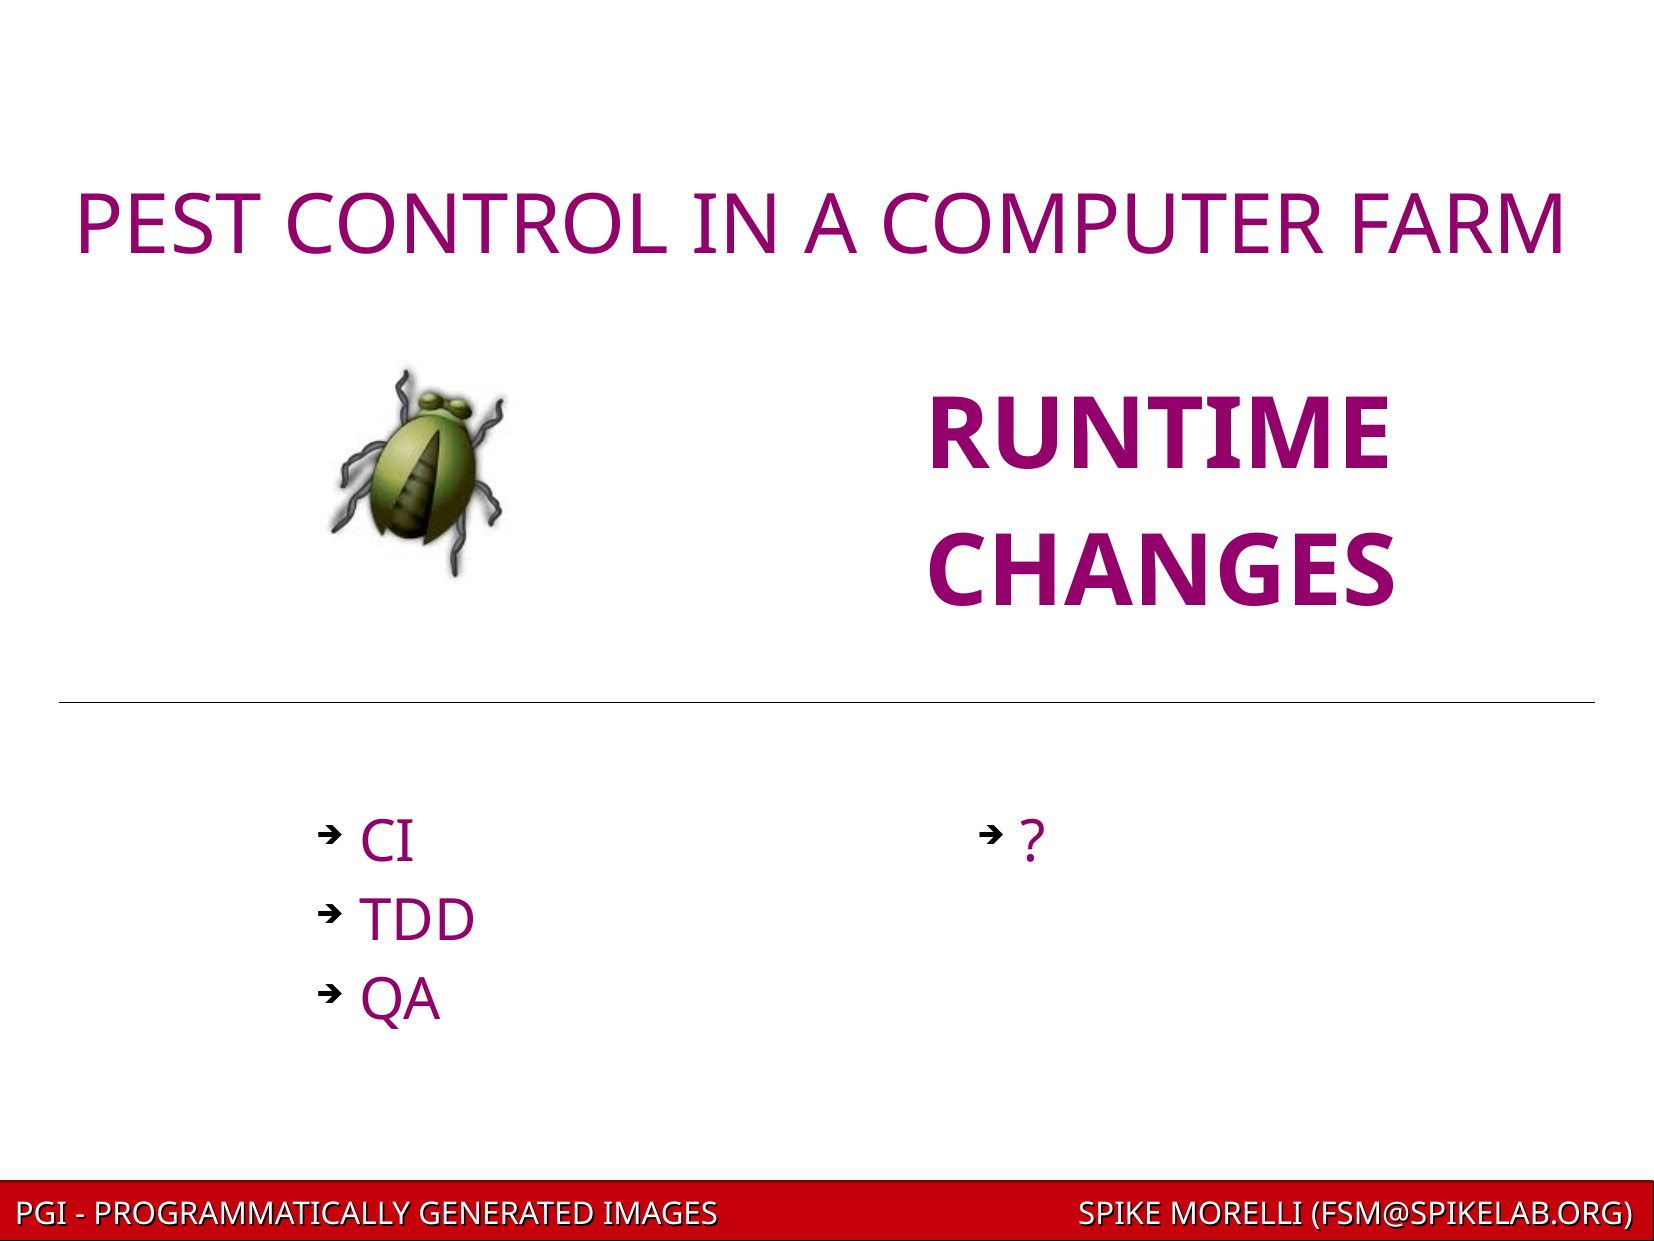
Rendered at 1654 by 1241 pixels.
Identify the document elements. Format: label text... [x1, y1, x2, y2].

text_box [0, 1183, 1654, 1241]
text_box RUNTIME CHANGES [909, 354, 1414, 594]
text_box PEST CONTROL IN A COMPUTER FARM [59, 100, 1567, 209]
text_box CI TDD QA [301, 791, 745, 1002]
picture [308, 360, 532, 584]
text_box PGI - PROGRAMMATICALLY GENERATED IMAGES [0, 1184, 722, 1235]
text_box ? [962, 791, 1406, 872]
text_box SPIKE MORELLI (FSM@SPIKELAB.ORG) [1063, 1184, 1643, 1235]
